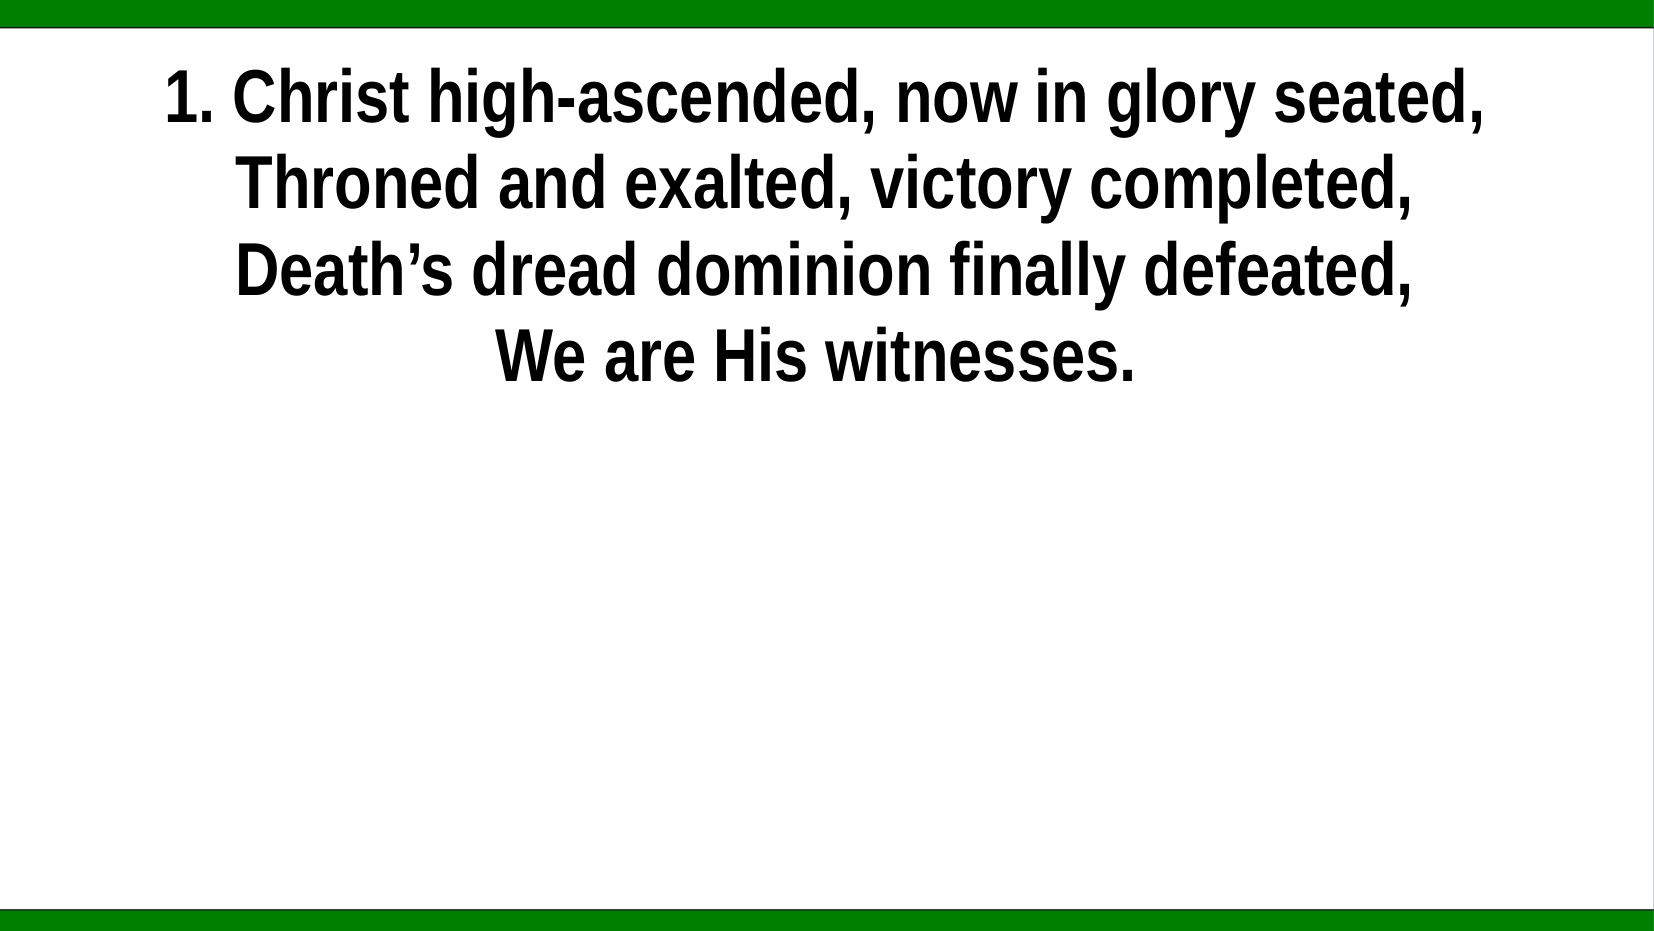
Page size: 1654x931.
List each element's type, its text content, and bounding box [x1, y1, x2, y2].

picture [0, 0, 1654, 931]
text_box 1. Christ high-ascended, now in glory seated, Throned and exalted, victory completed, Death’s dread dominion finally defeated, We are His witnesses. [75, 45, 1576, 481]
